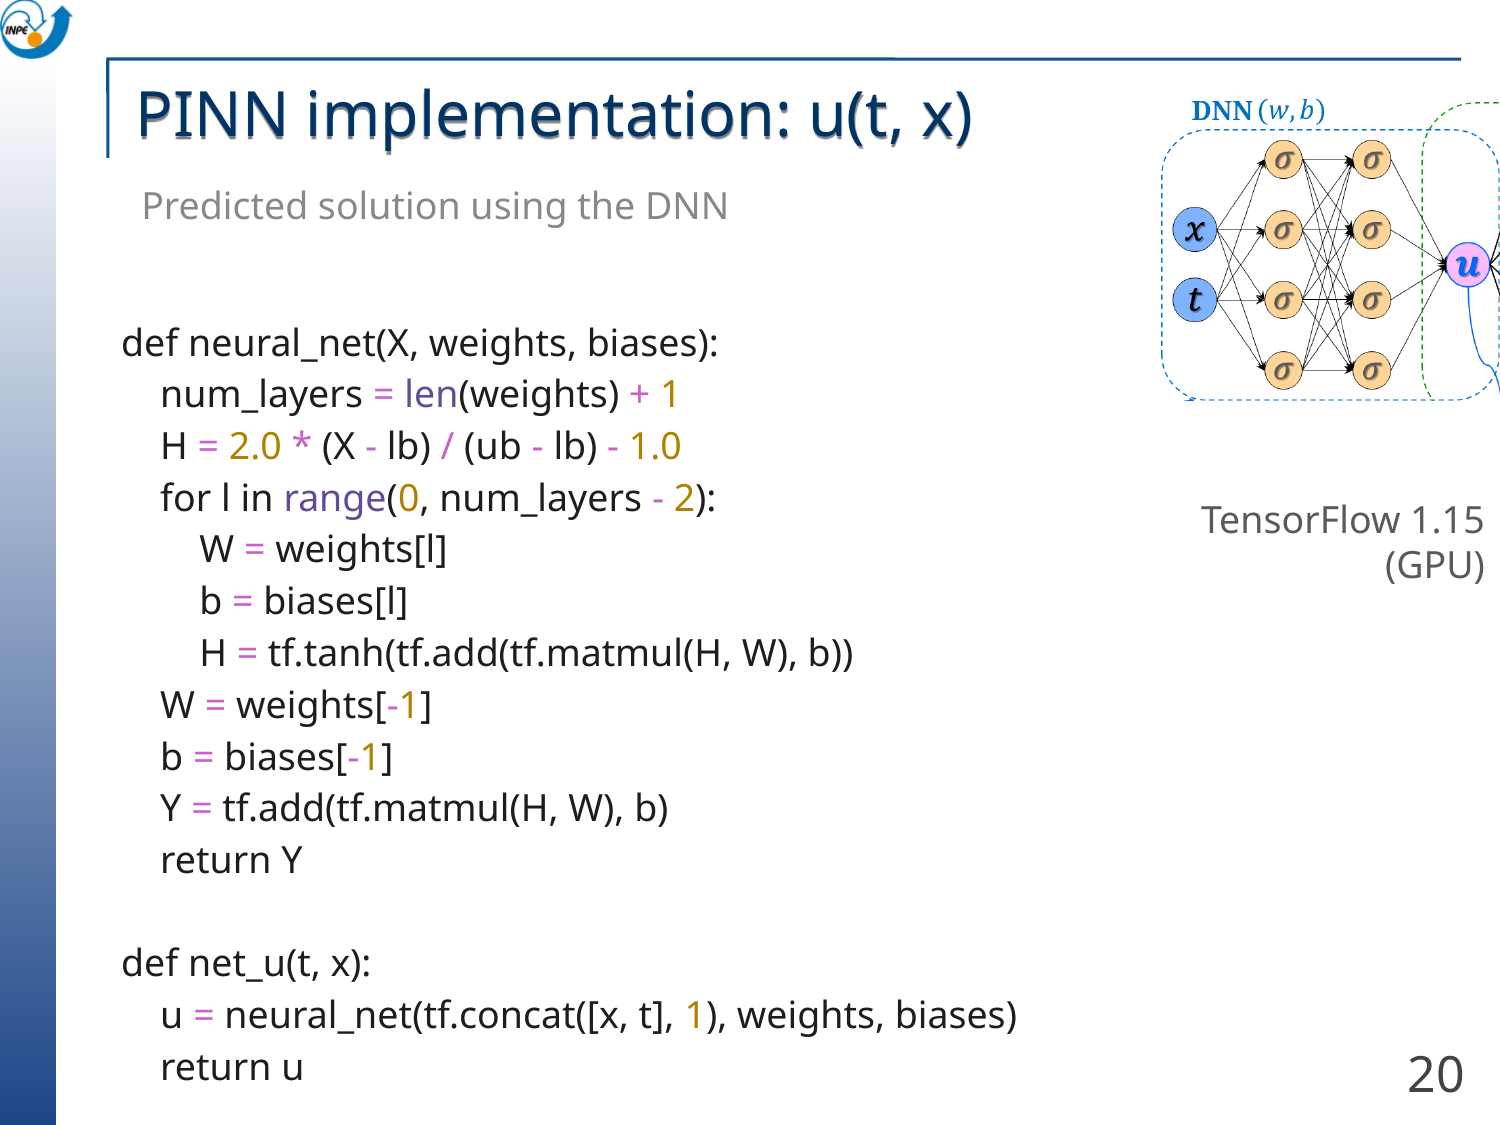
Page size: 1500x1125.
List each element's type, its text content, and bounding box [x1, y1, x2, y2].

picture [1161, 96, 1500, 401]
text_box TensorFlow 1.15 (GPU) [1097, 480, 1500, 615]
picture [0, 0, 73, 59]
list def neural_net(X, weights, biases): num_layers = len(weights) + 1 H = 2.0 * (X - lb) / (ub - lb) - 1.0 for l in range(0, num_layers - 2): W = weights[l] b = biases[l] H = tf.tanh(tf.add(tf.matmul(H, W), b)) W = weights[-1] b = biases[-1] Y = tf.add(tf.matmul(H, W), b) return Y def net_u(t, x): u = neural_net(tf.concat([x, t], 1), weights, biases) return u [106, 252, 1465, 1050]
slide_number 1 [1389, 1033, 1480, 1120]
title PINN implementation: u(t, x) [106, 59, 1465, 181]
text_box Predicted solution using the DNN [126, 167, 940, 221]
